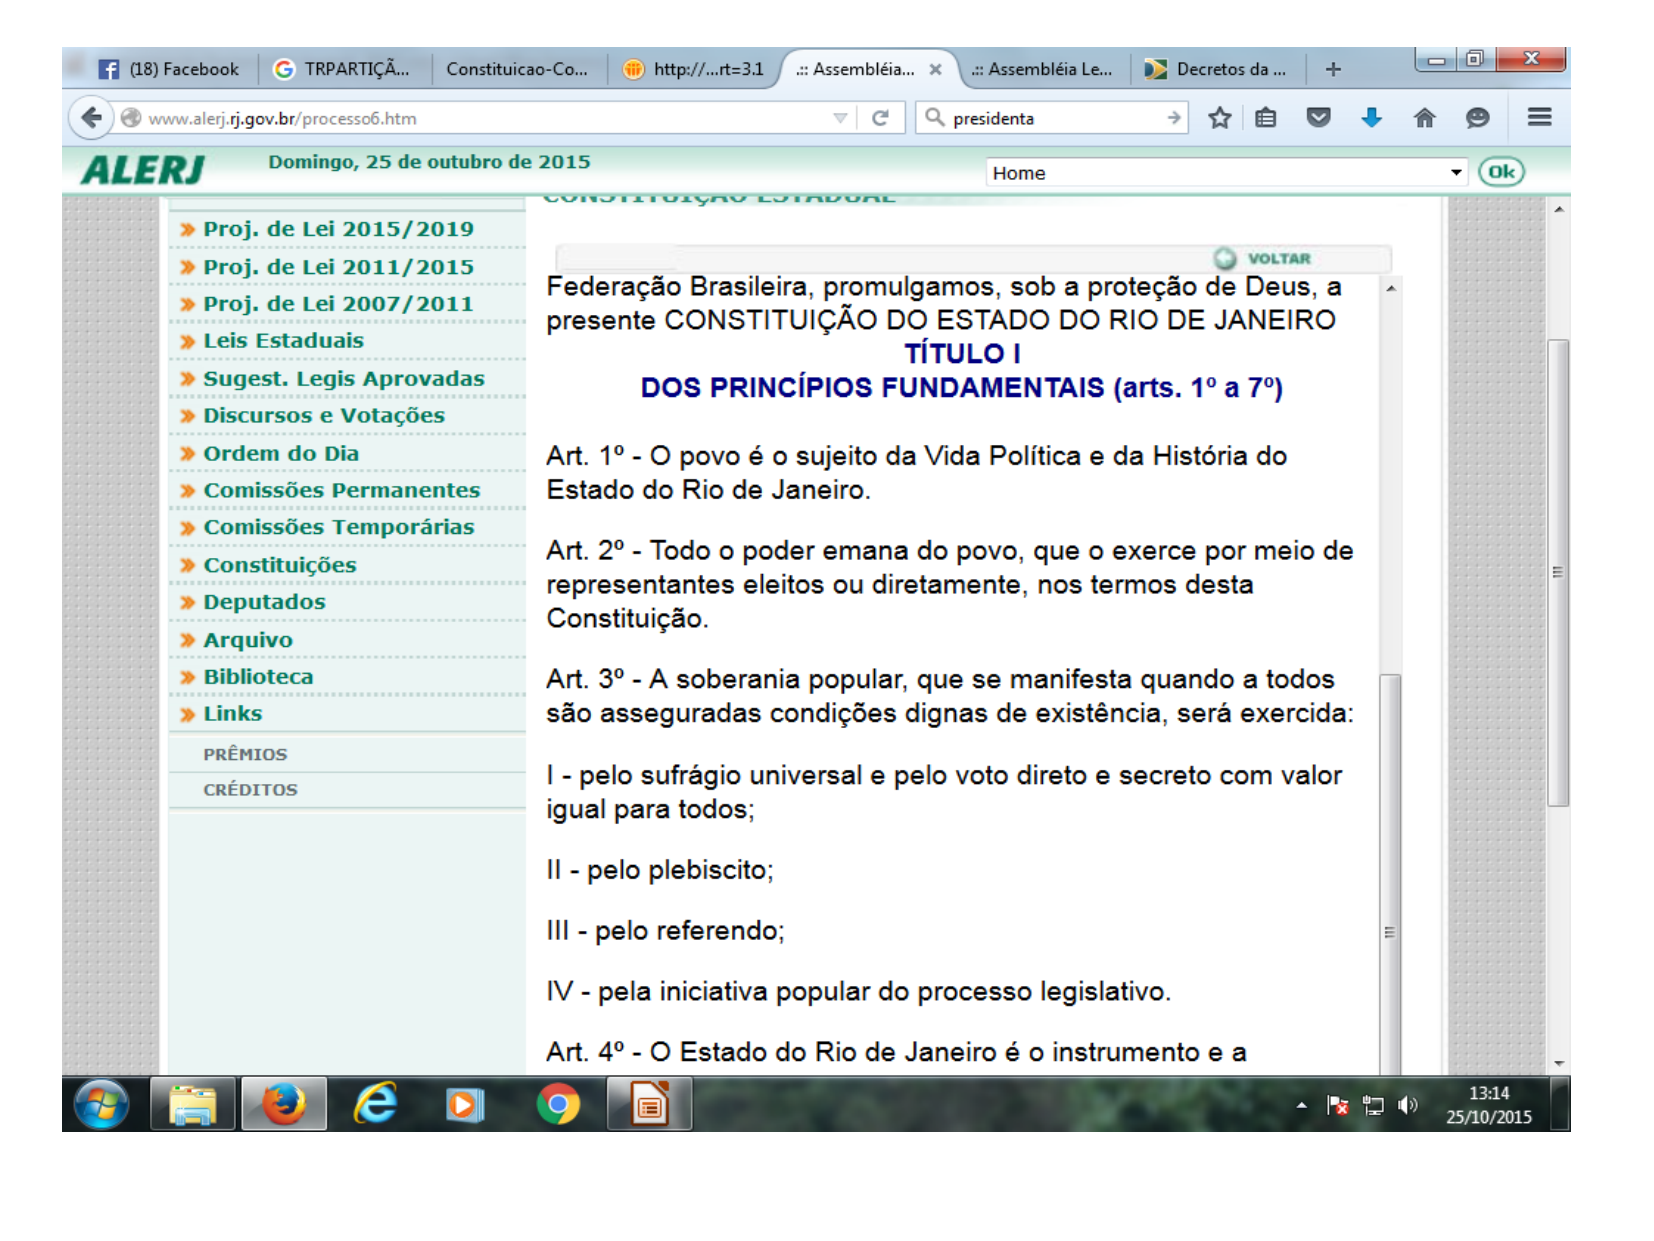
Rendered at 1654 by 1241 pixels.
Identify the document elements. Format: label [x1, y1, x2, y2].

picture [62, 47, 1571, 1132]
